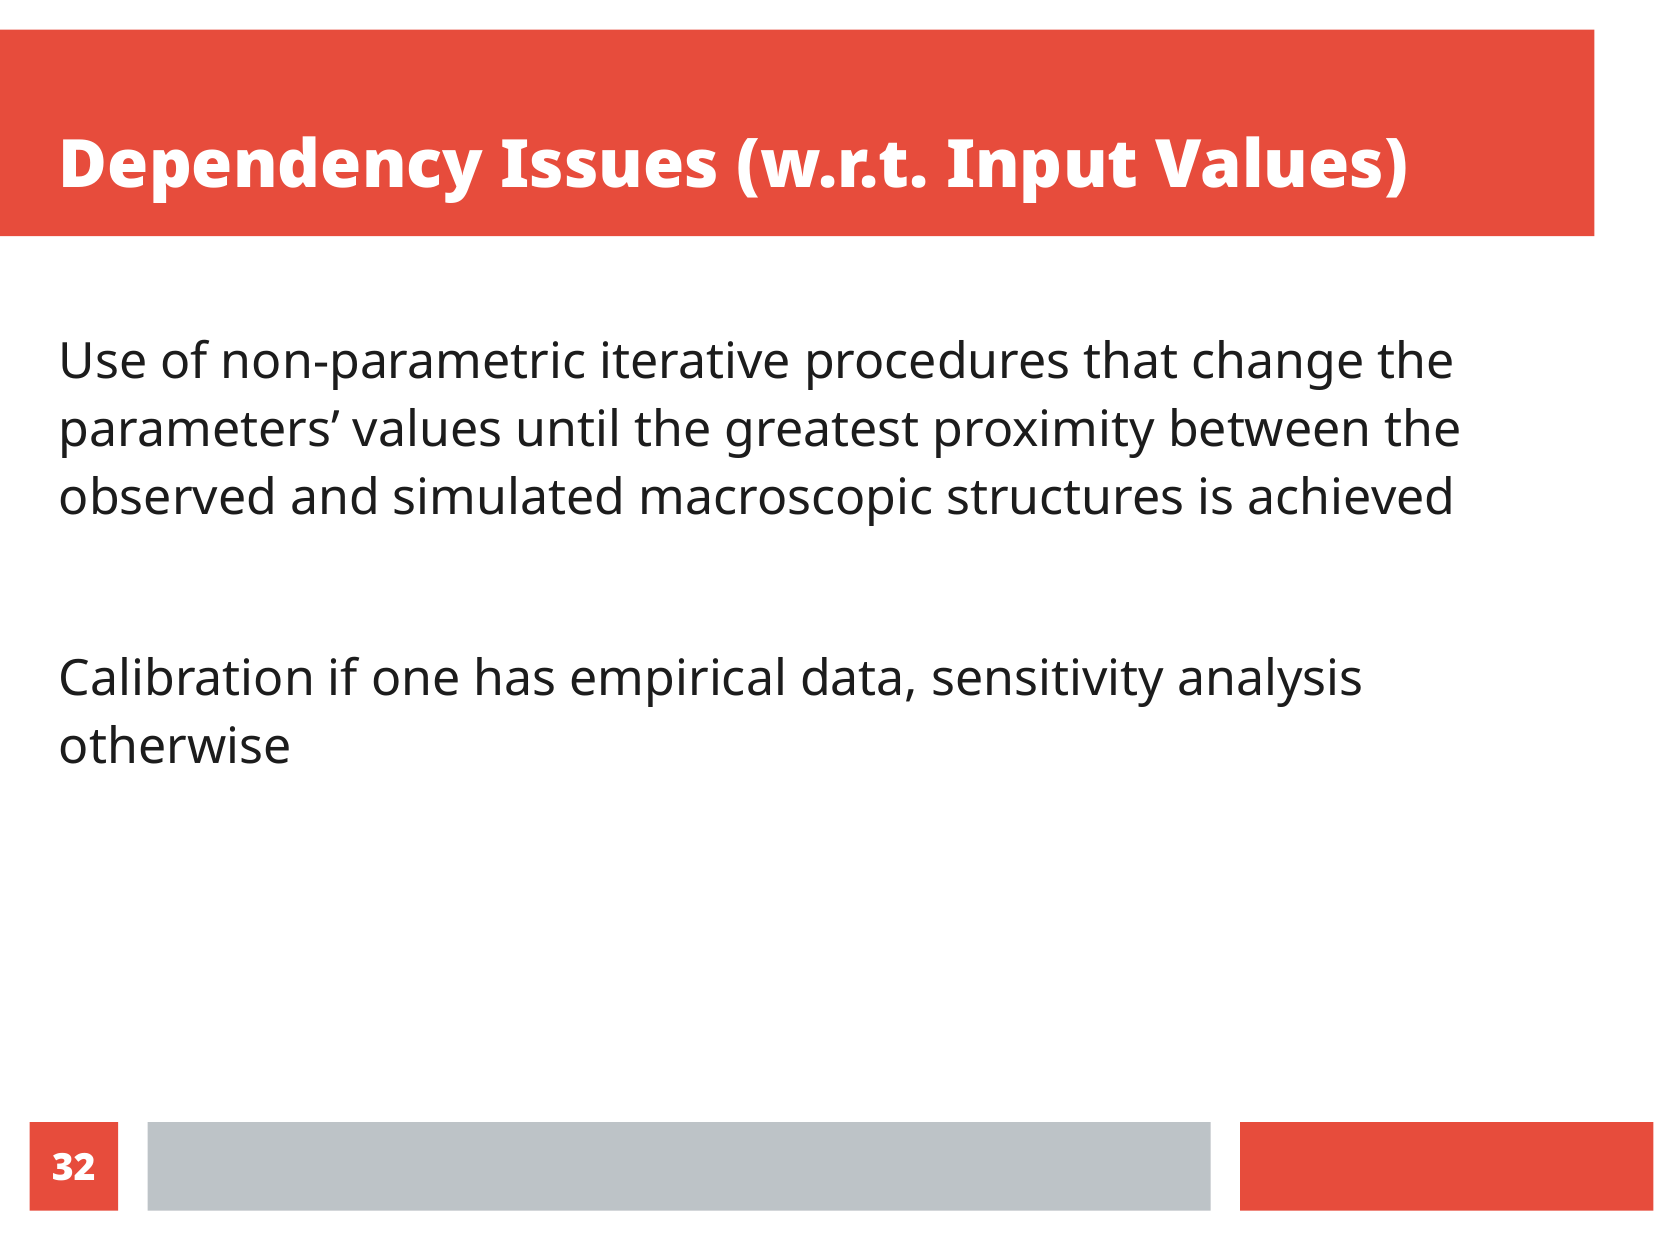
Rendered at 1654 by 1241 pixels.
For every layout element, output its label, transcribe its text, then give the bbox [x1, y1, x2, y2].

title Dependency Issues (w.r.t. Input Values) [59, 59, 1595, 207]
list Use of non-parametric iterative procedures that change the parameters’ values until the greatest proximity between the observed and simulated macroscopic structures is achieved Calibration if one has empirical data, sensitivity analysis otherwise [59, 324, 1565, 1093]
